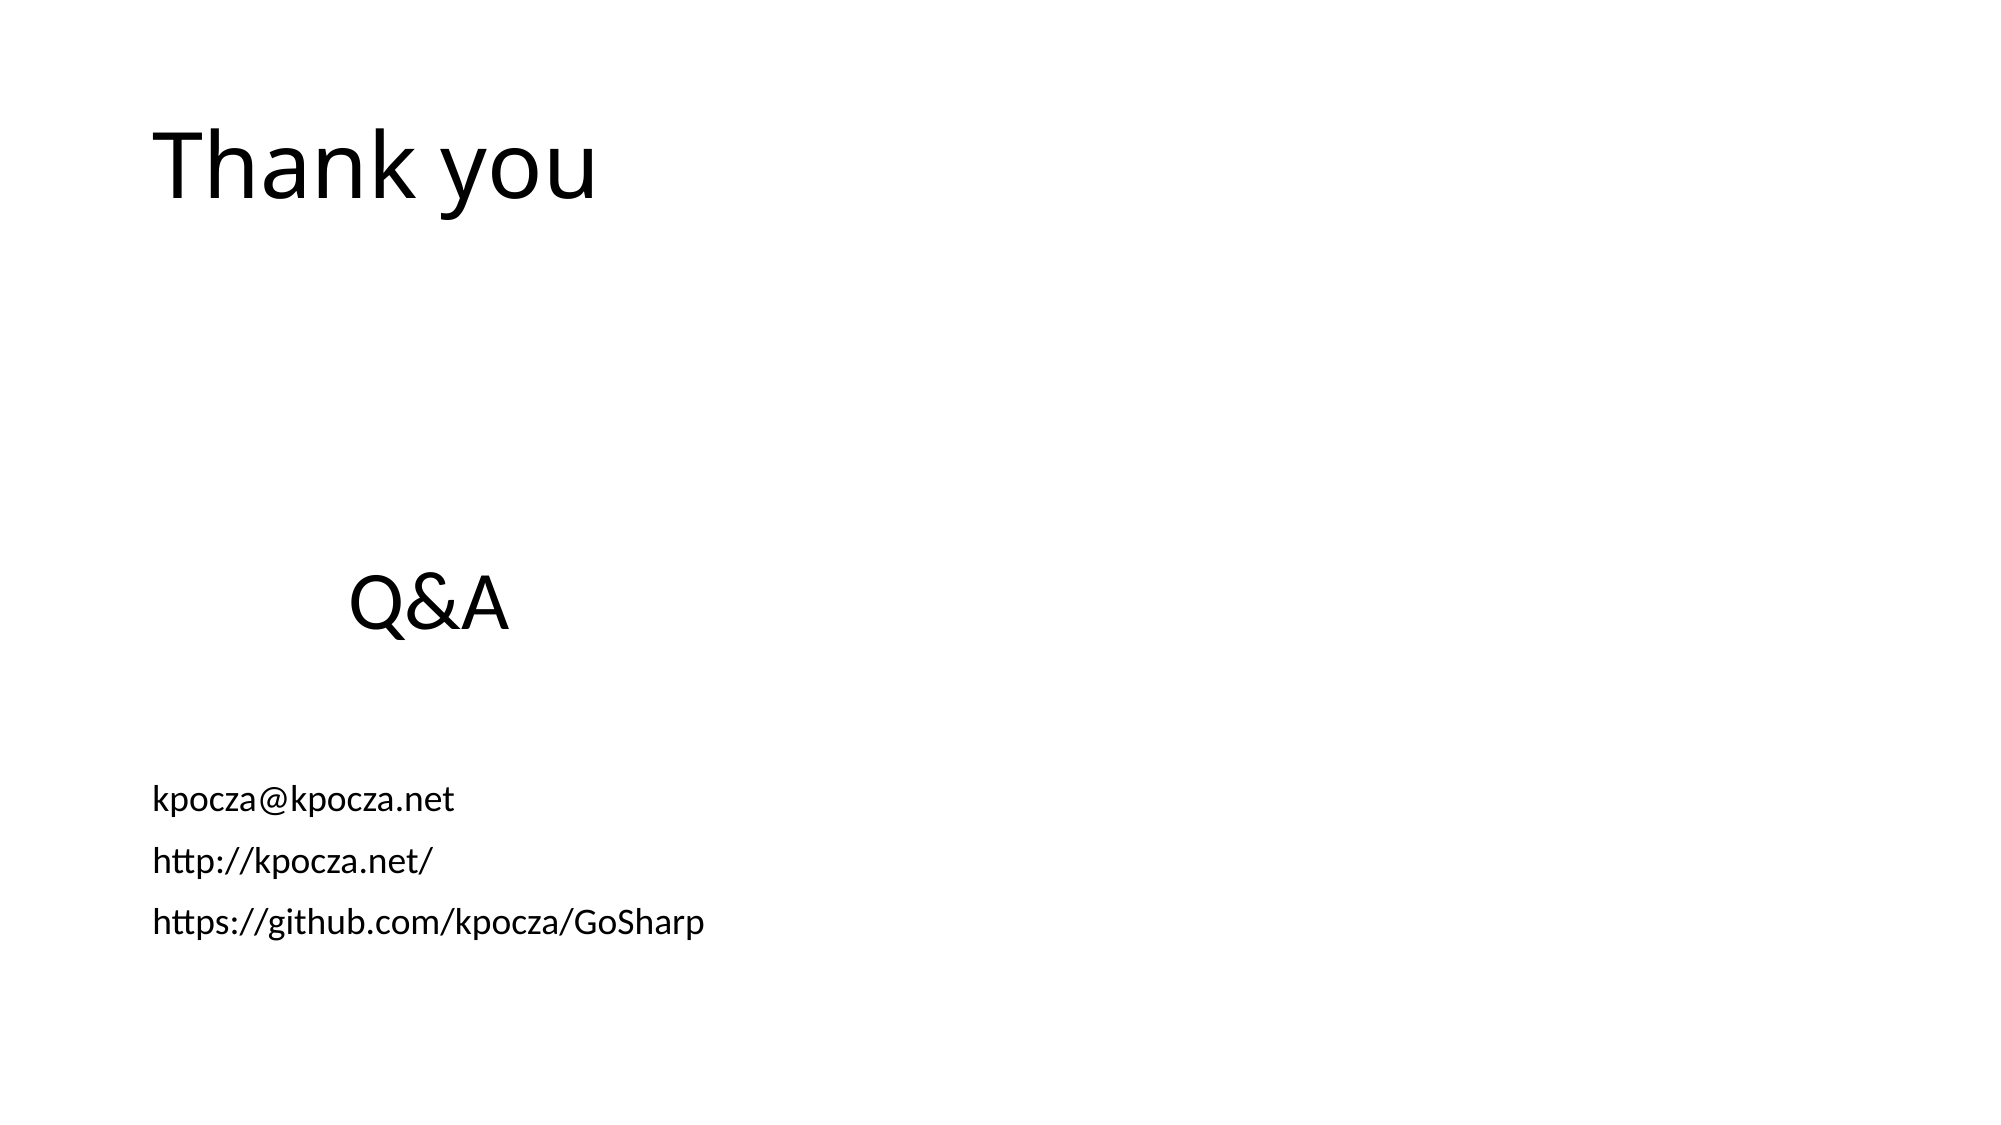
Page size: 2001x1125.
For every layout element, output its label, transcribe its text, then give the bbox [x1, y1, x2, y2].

title Thank you [137, 59, 1863, 278]
list Q&A kpocza@kpocza.net http://kpocza.net/ https://github.com/kpocza/GoSharp [137, 299, 1863, 1014]
